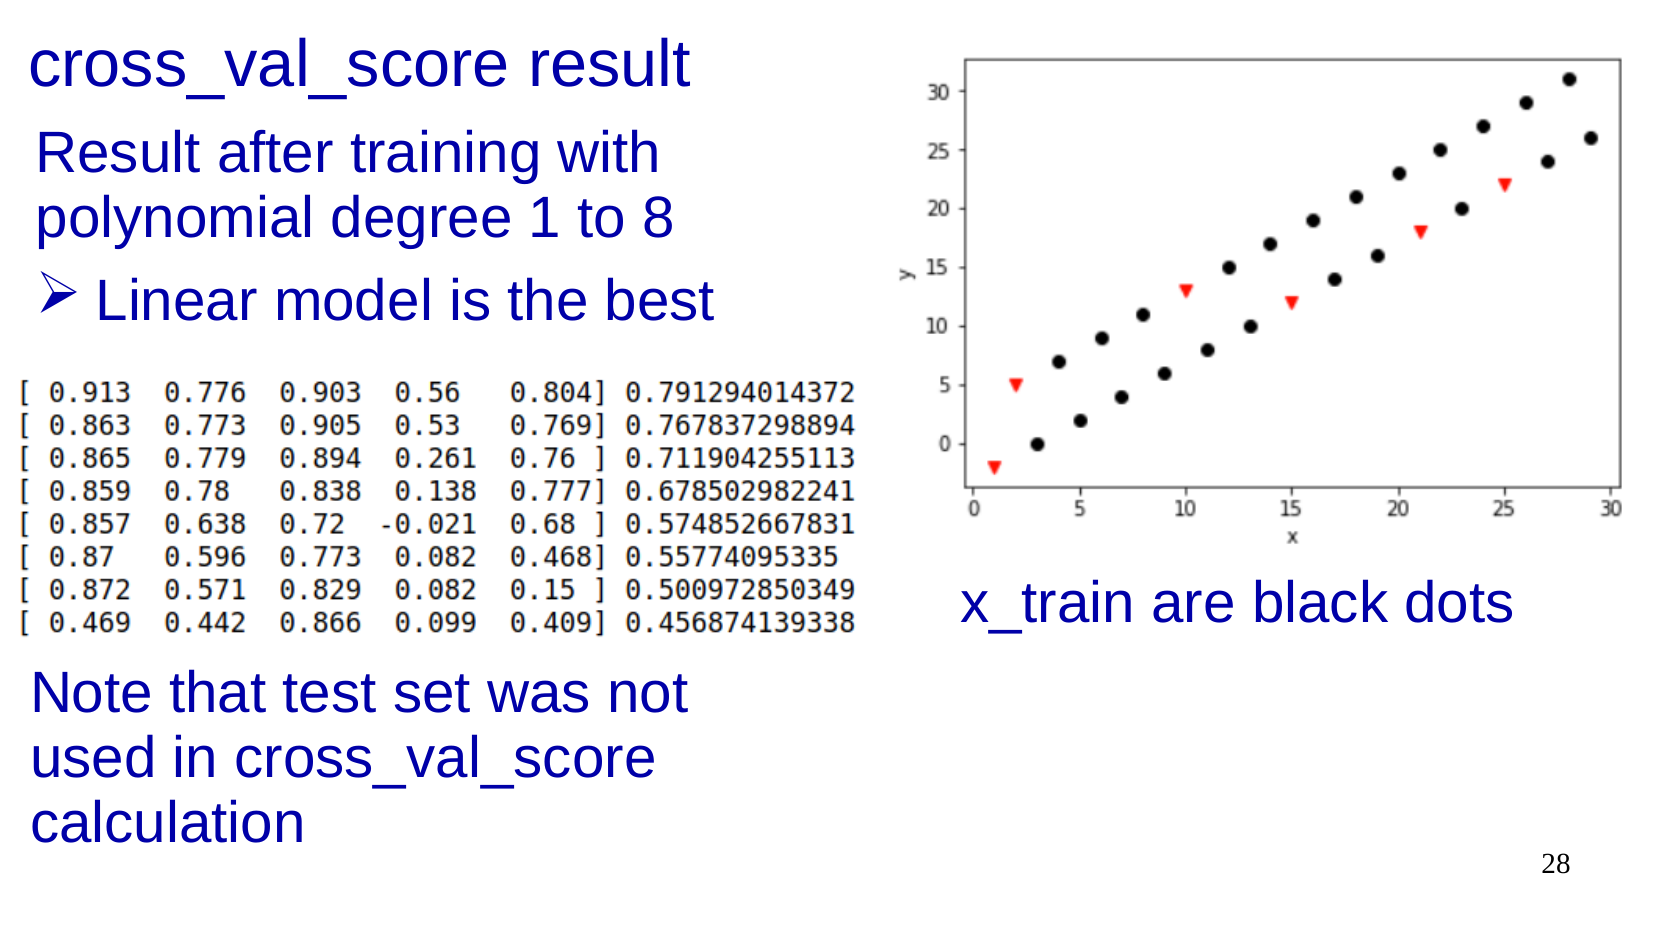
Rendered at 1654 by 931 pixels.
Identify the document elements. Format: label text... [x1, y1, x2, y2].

list Result after training with polynomial degree 1 to 8 Linear model is the best [35, 120, 721, 466]
list Note that test set was not used in cross_val_score calculation [30, 660, 715, 916]
picture [15, 371, 862, 646]
picture [878, 44, 1636, 555]
title cross_val_score result [28, 21, 1626, 106]
list x_train are black dots [960, 570, 1645, 916]
